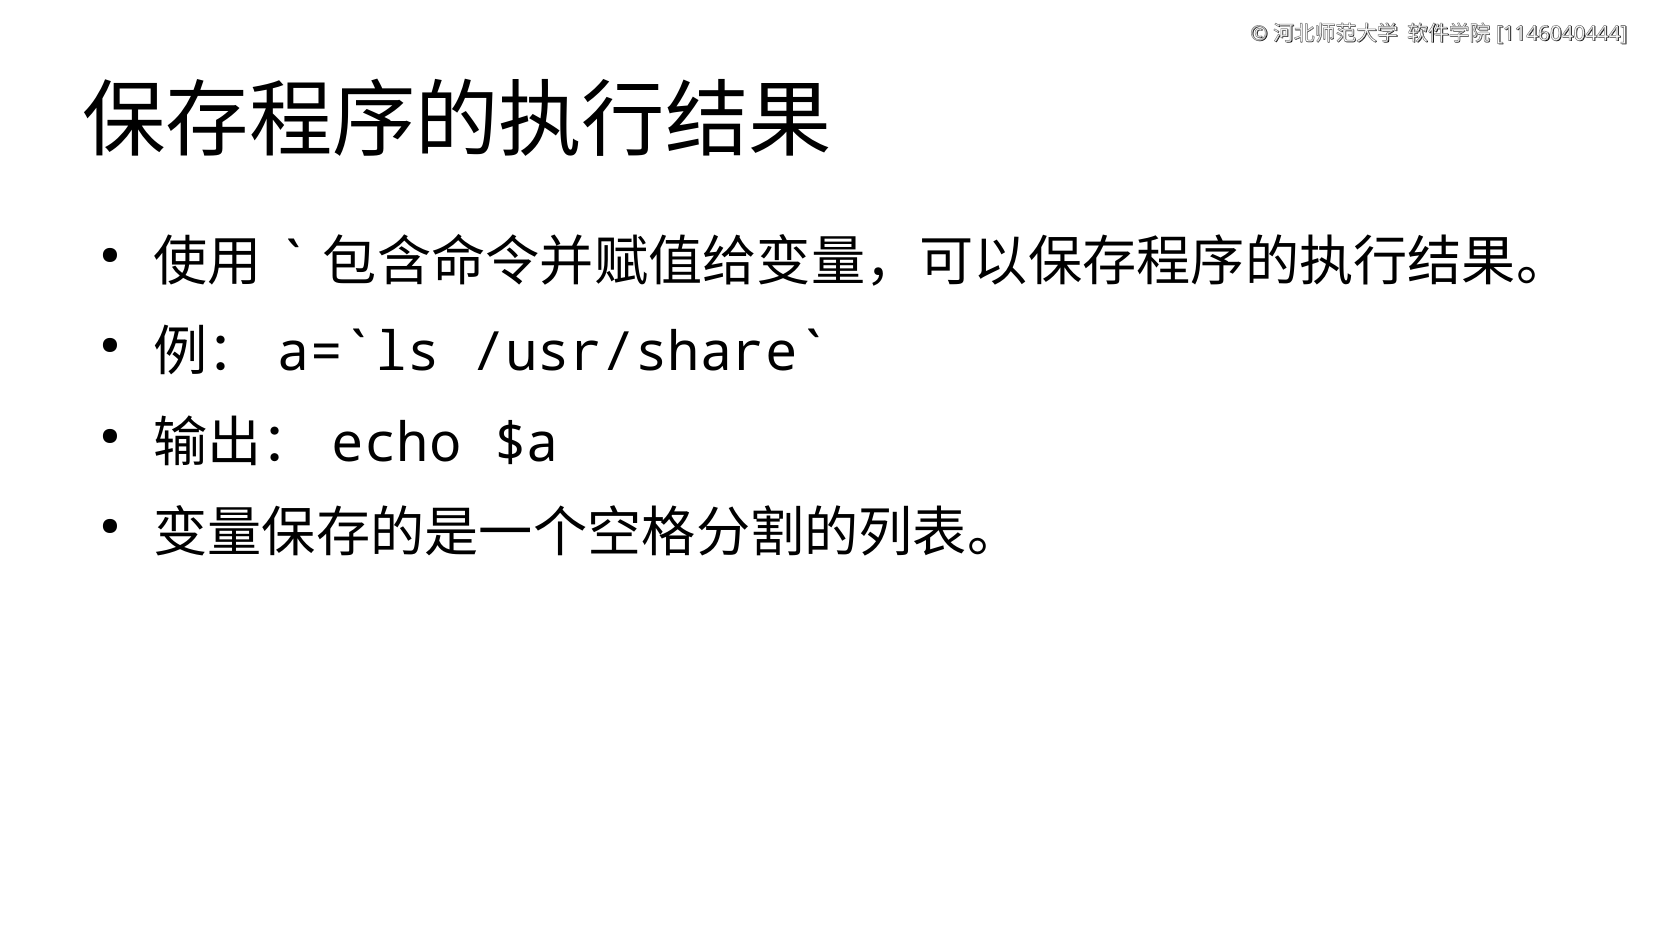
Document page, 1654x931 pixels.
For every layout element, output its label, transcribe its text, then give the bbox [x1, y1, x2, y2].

title 保存程序的执行结果 [82, 37, 1571, 189]
list 使用`包含命令并赋值给变量，可以保存程序的执行结果。 例：a=`ls /usr/share` 输出：echo $a 变量保存的是一个空格分割的列表。 [82, 217, 1571, 758]
